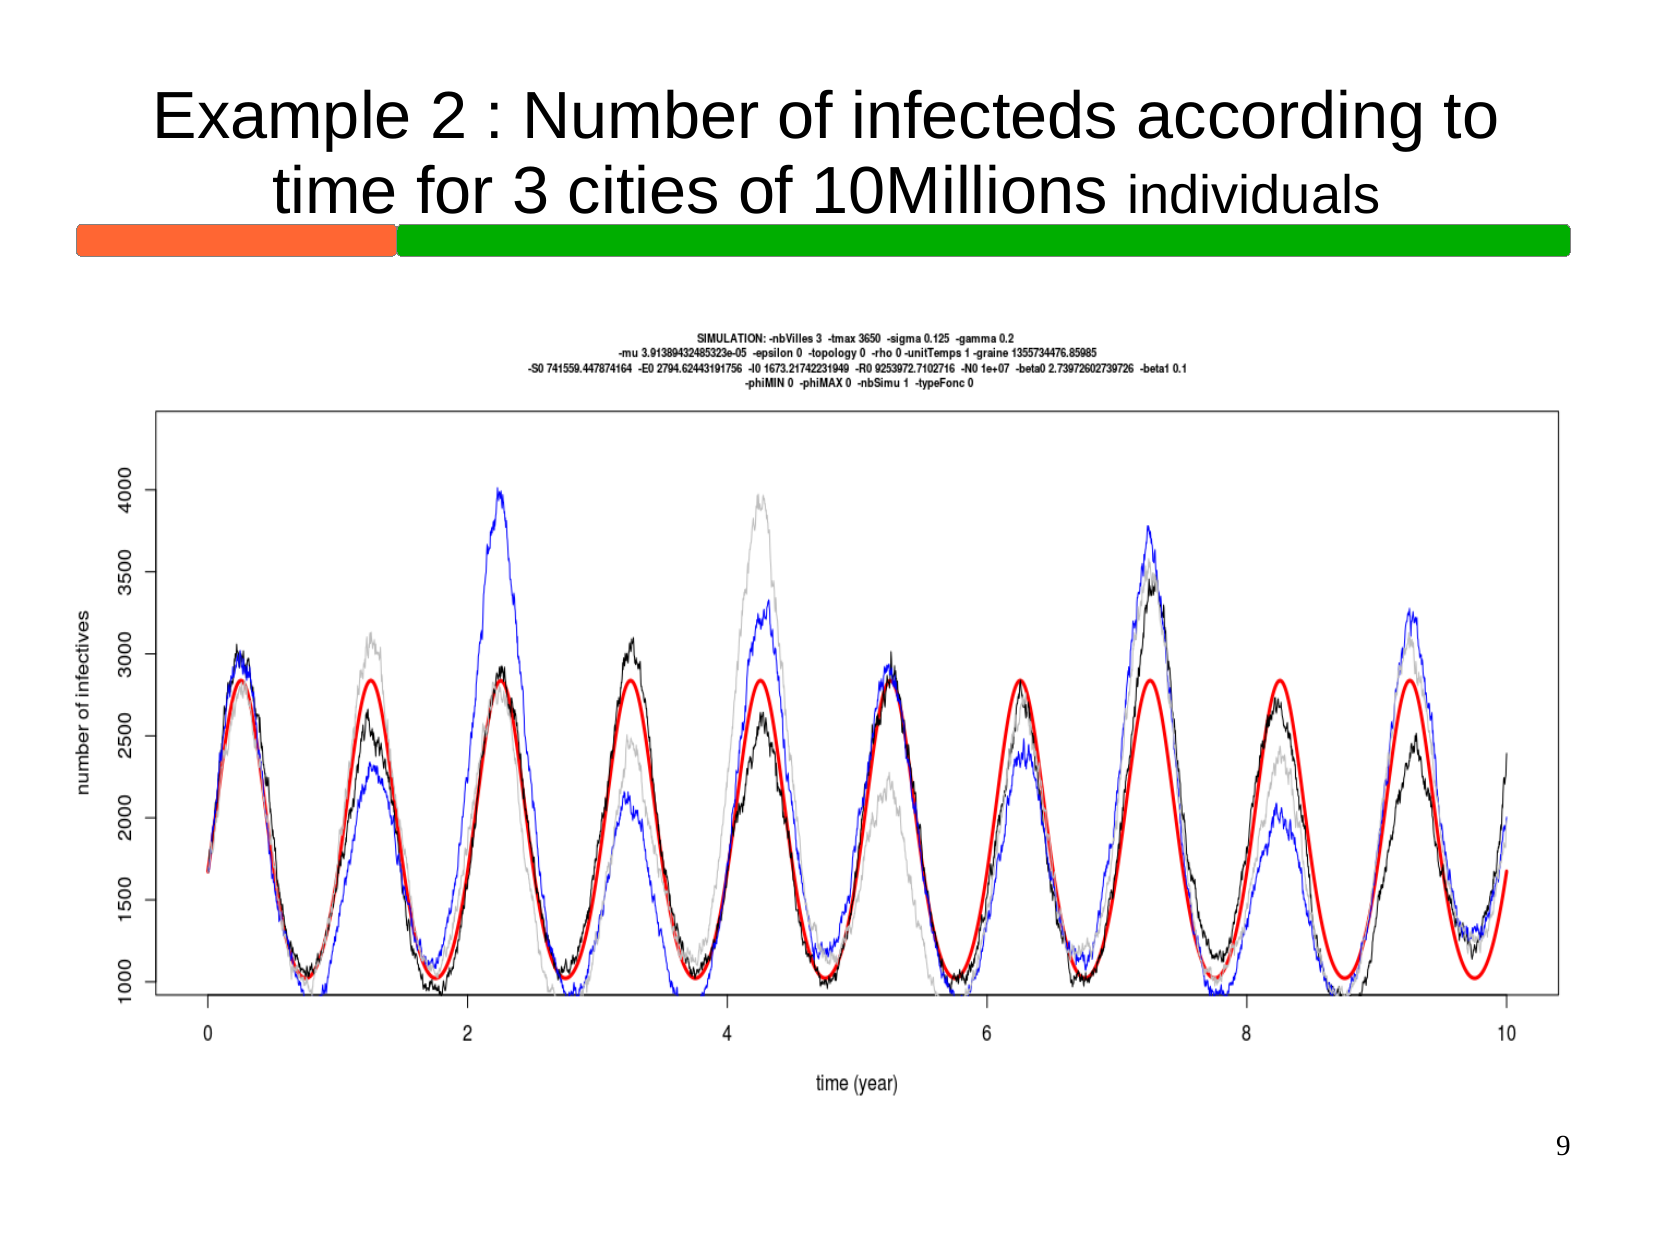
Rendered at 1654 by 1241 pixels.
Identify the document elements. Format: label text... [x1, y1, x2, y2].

title Example 2 : Number of infecteds according to time for 3 cities of 10Millions individuals [82, 49, 1571, 227]
picture [70, 318, 1583, 1110]
text_box [76, 224, 1571, 257]
